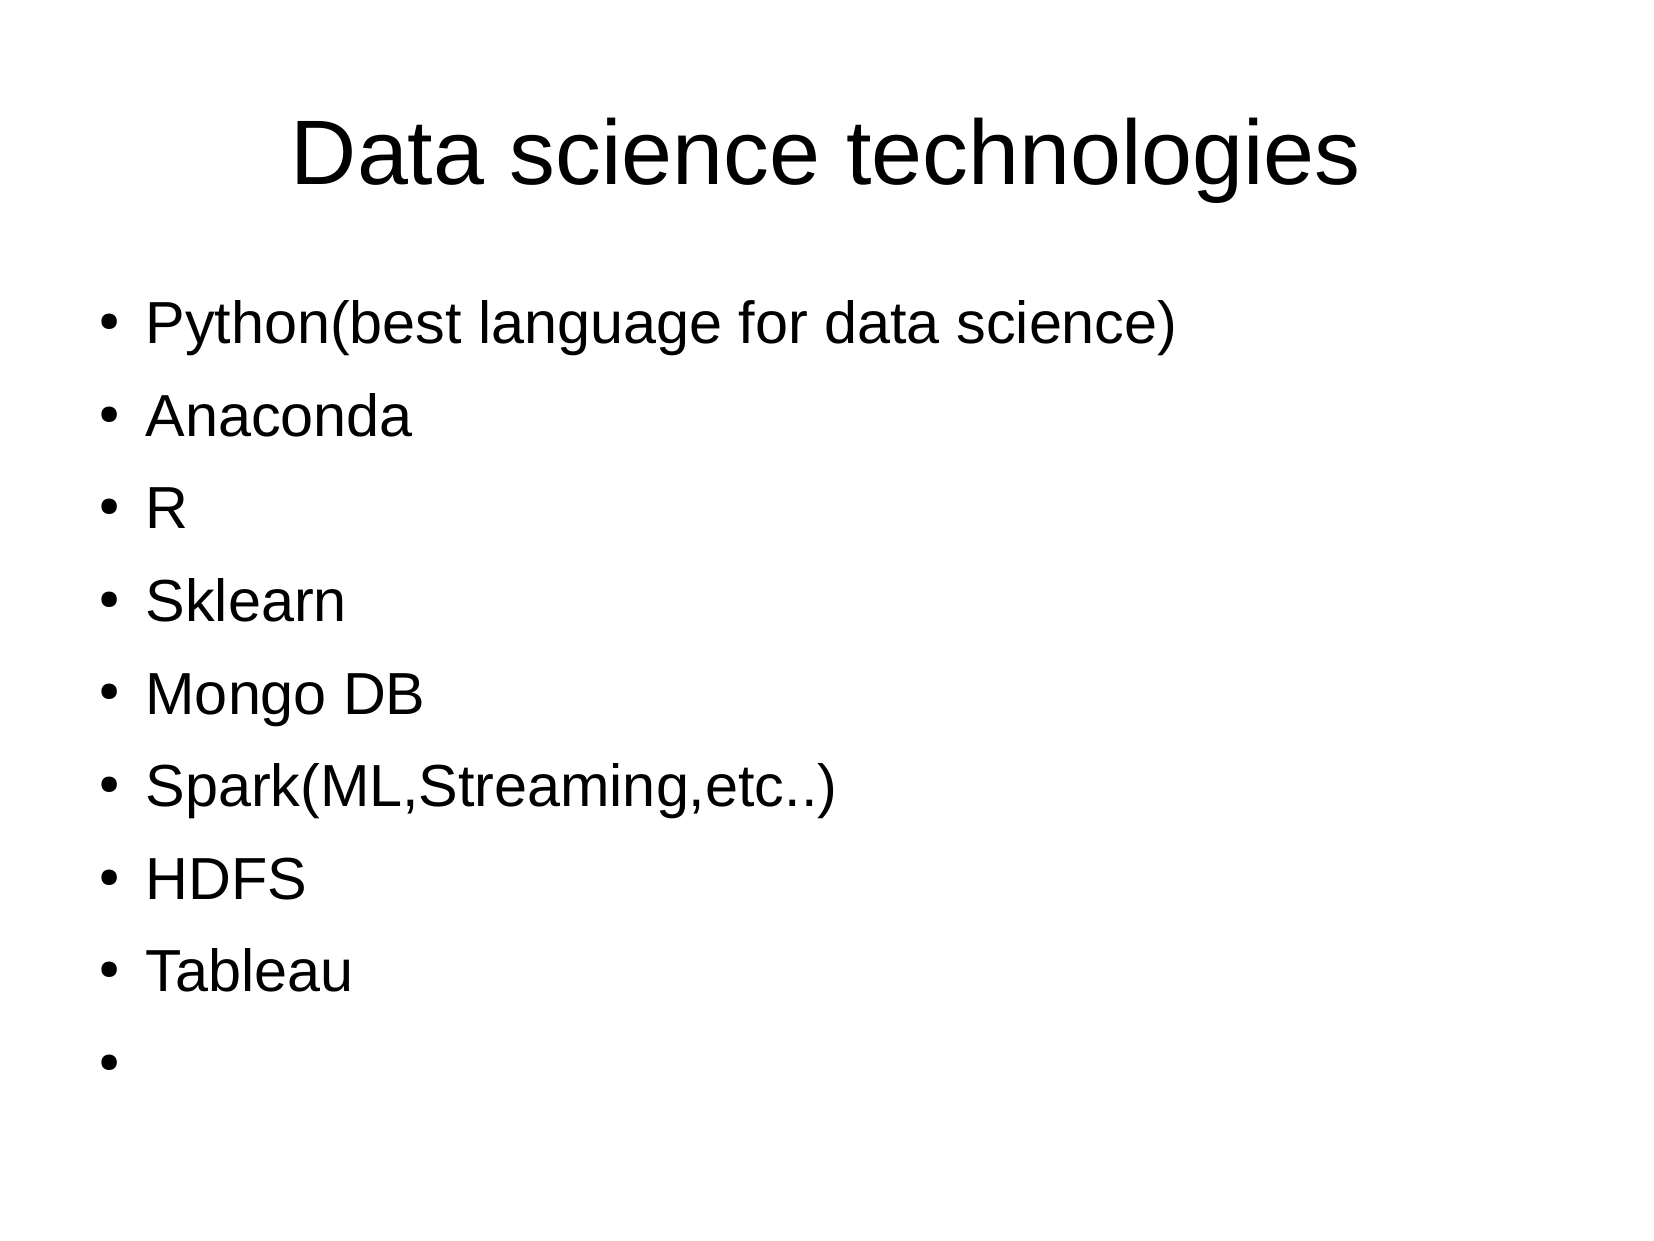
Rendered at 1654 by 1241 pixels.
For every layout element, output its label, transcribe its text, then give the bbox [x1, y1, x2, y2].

title Data science technologies [82, 49, 1571, 257]
list Python(best language for data science) Anaconda R Sklearn Mongo DB Spark(ML,Streaming,etc..) HDFS Tableau [82, 290, 1571, 1010]
